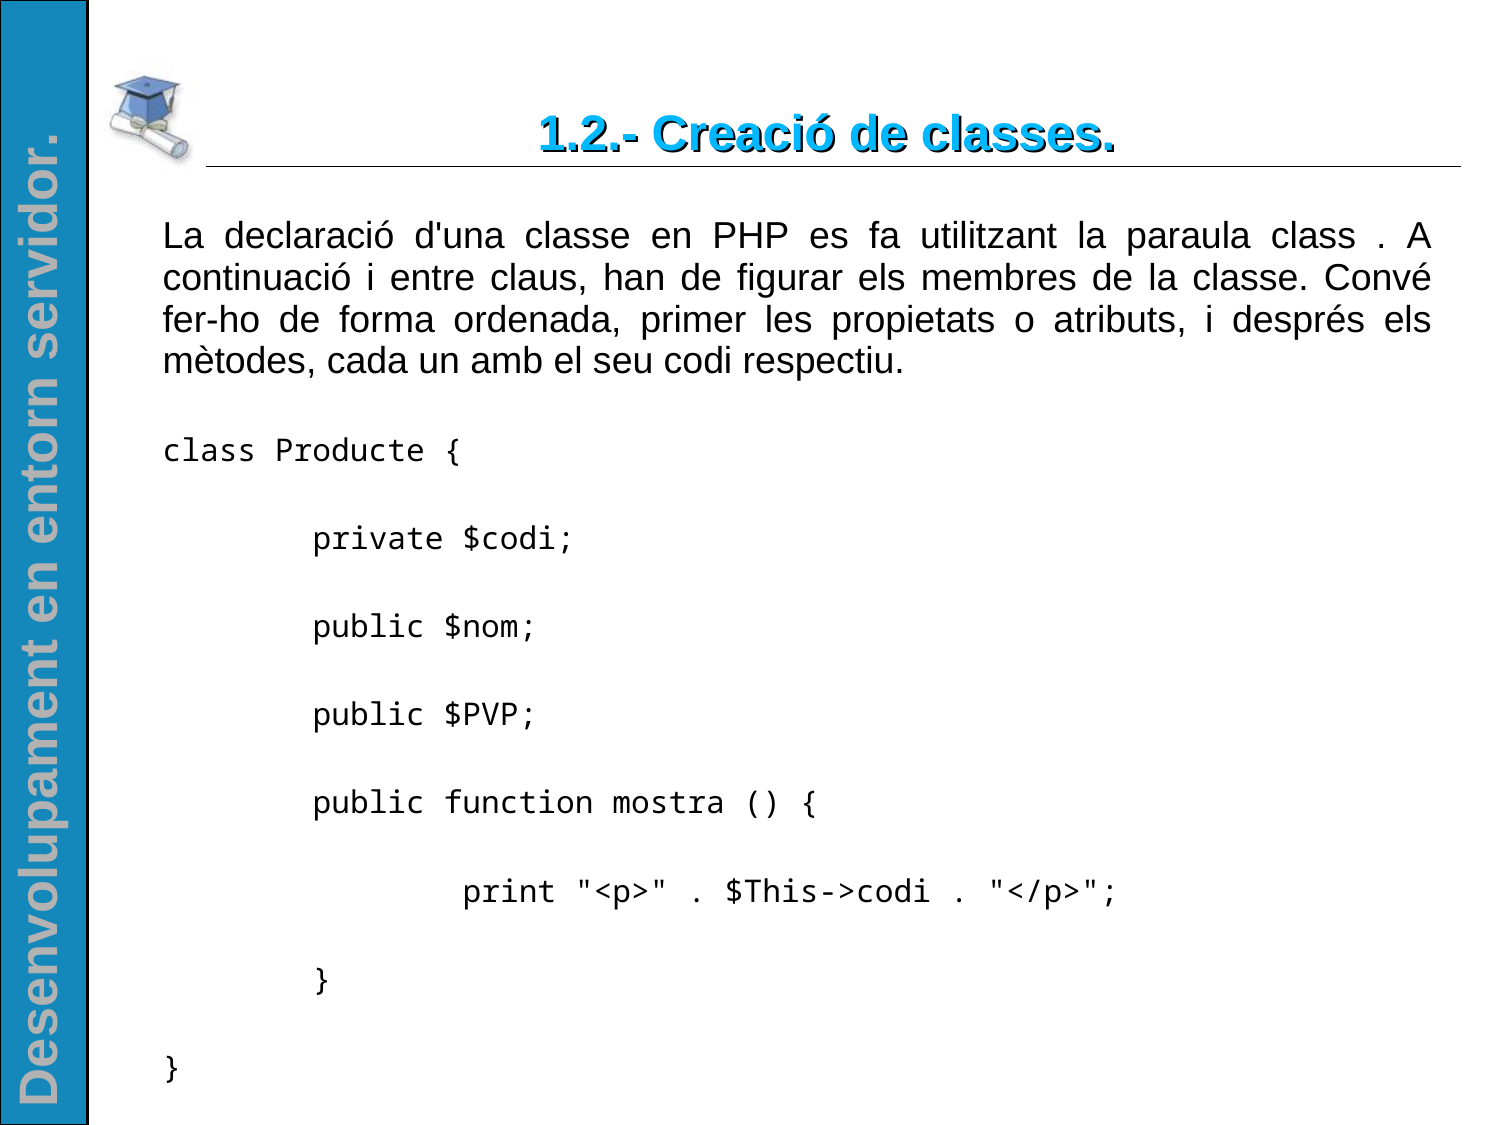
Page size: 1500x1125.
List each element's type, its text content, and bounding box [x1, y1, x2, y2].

text_box La declaració d'una classe en PHP es fa utilitzant la paraula class . A continuació i entre claus, han de figurar els membres de la classe. Convé fer-ho de forma ordenada, primer les propietats o atributs, i després els mètodes, cada un amb el seu codi respectiu. class Producte { private $codi; public $nom; public $PVP; public function mostra () { print "<p>" . $This->codi . "</p>"; } } [147, 206, 1447, 1046]
picture [93, 61, 206, 174]
title 1.2.- Creació de classes. [206, 88, 1447, 178]
